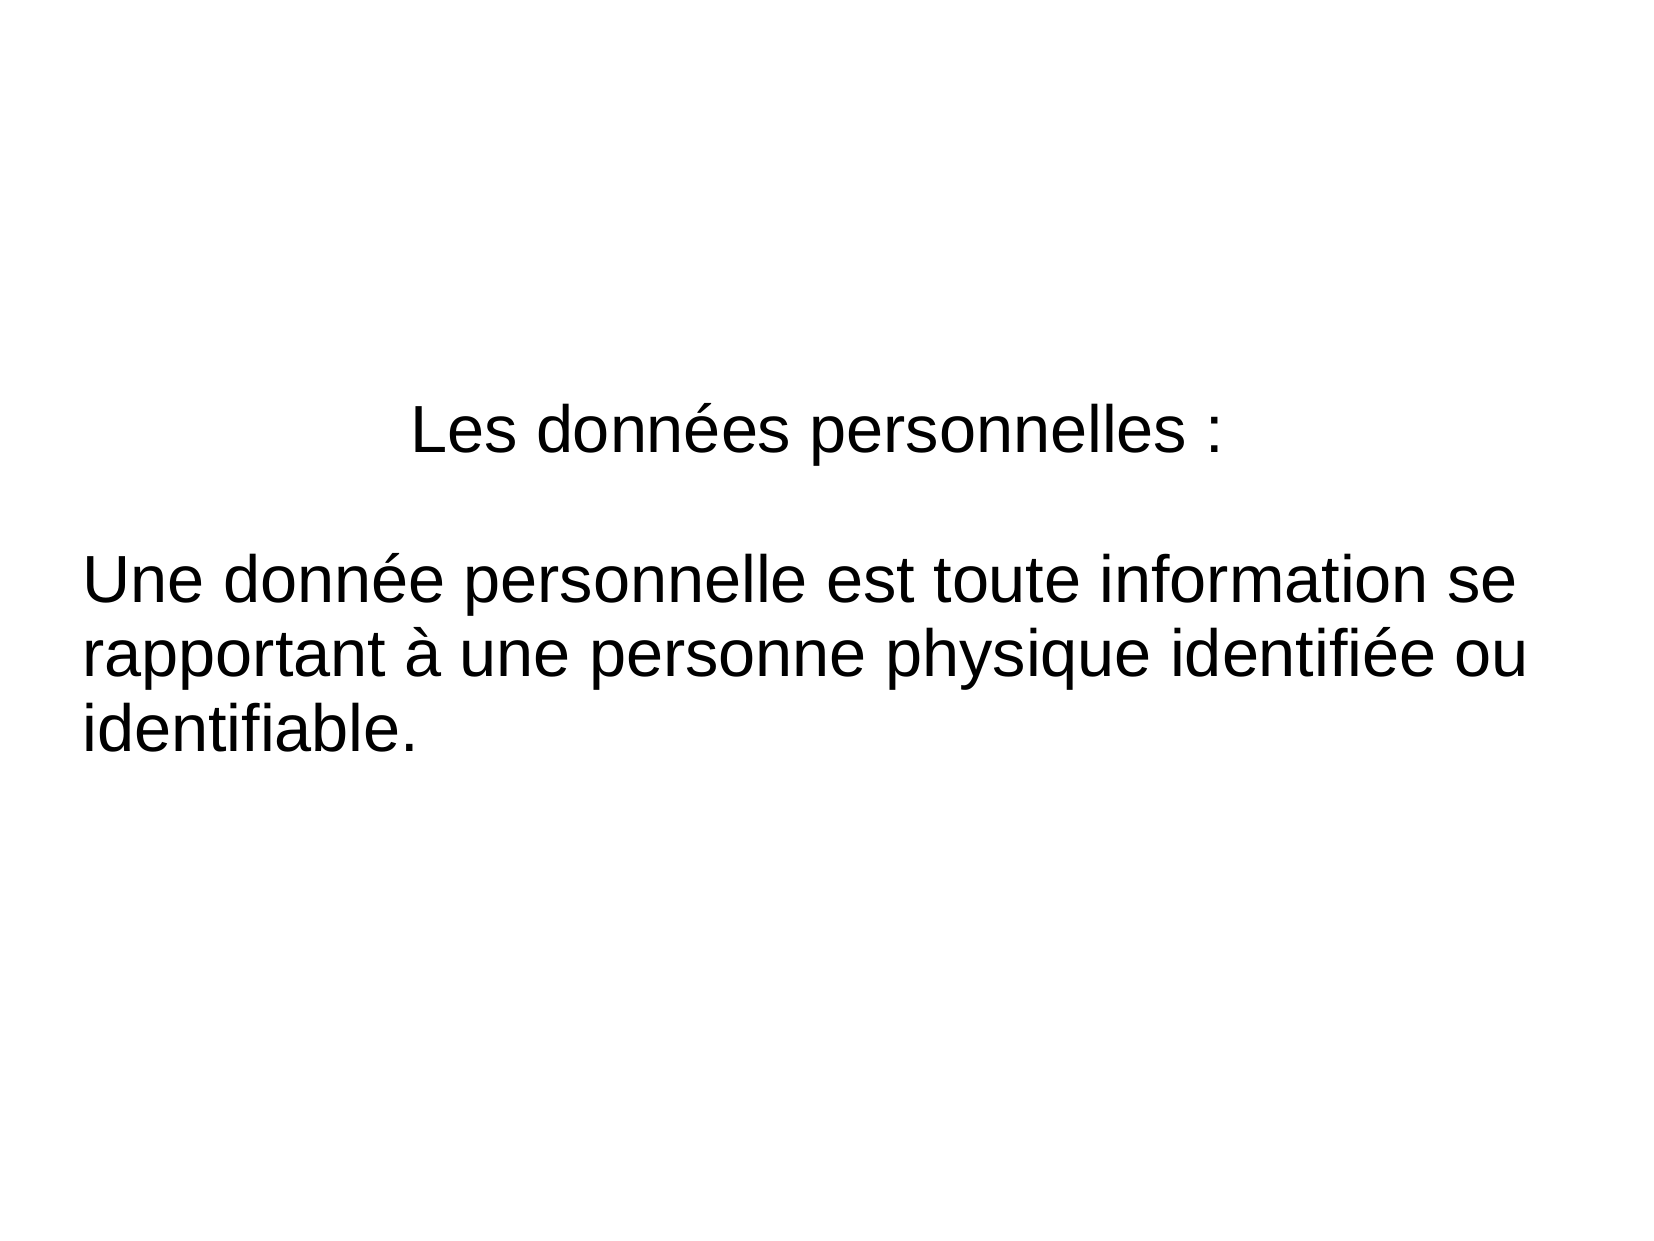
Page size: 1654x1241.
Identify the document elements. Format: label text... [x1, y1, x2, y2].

subtitle Les données personnelles : Une donnée personnelle est toute information se rapportant à une personne physique identifiée ou identifiable. [82, 49, 1571, 1109]
